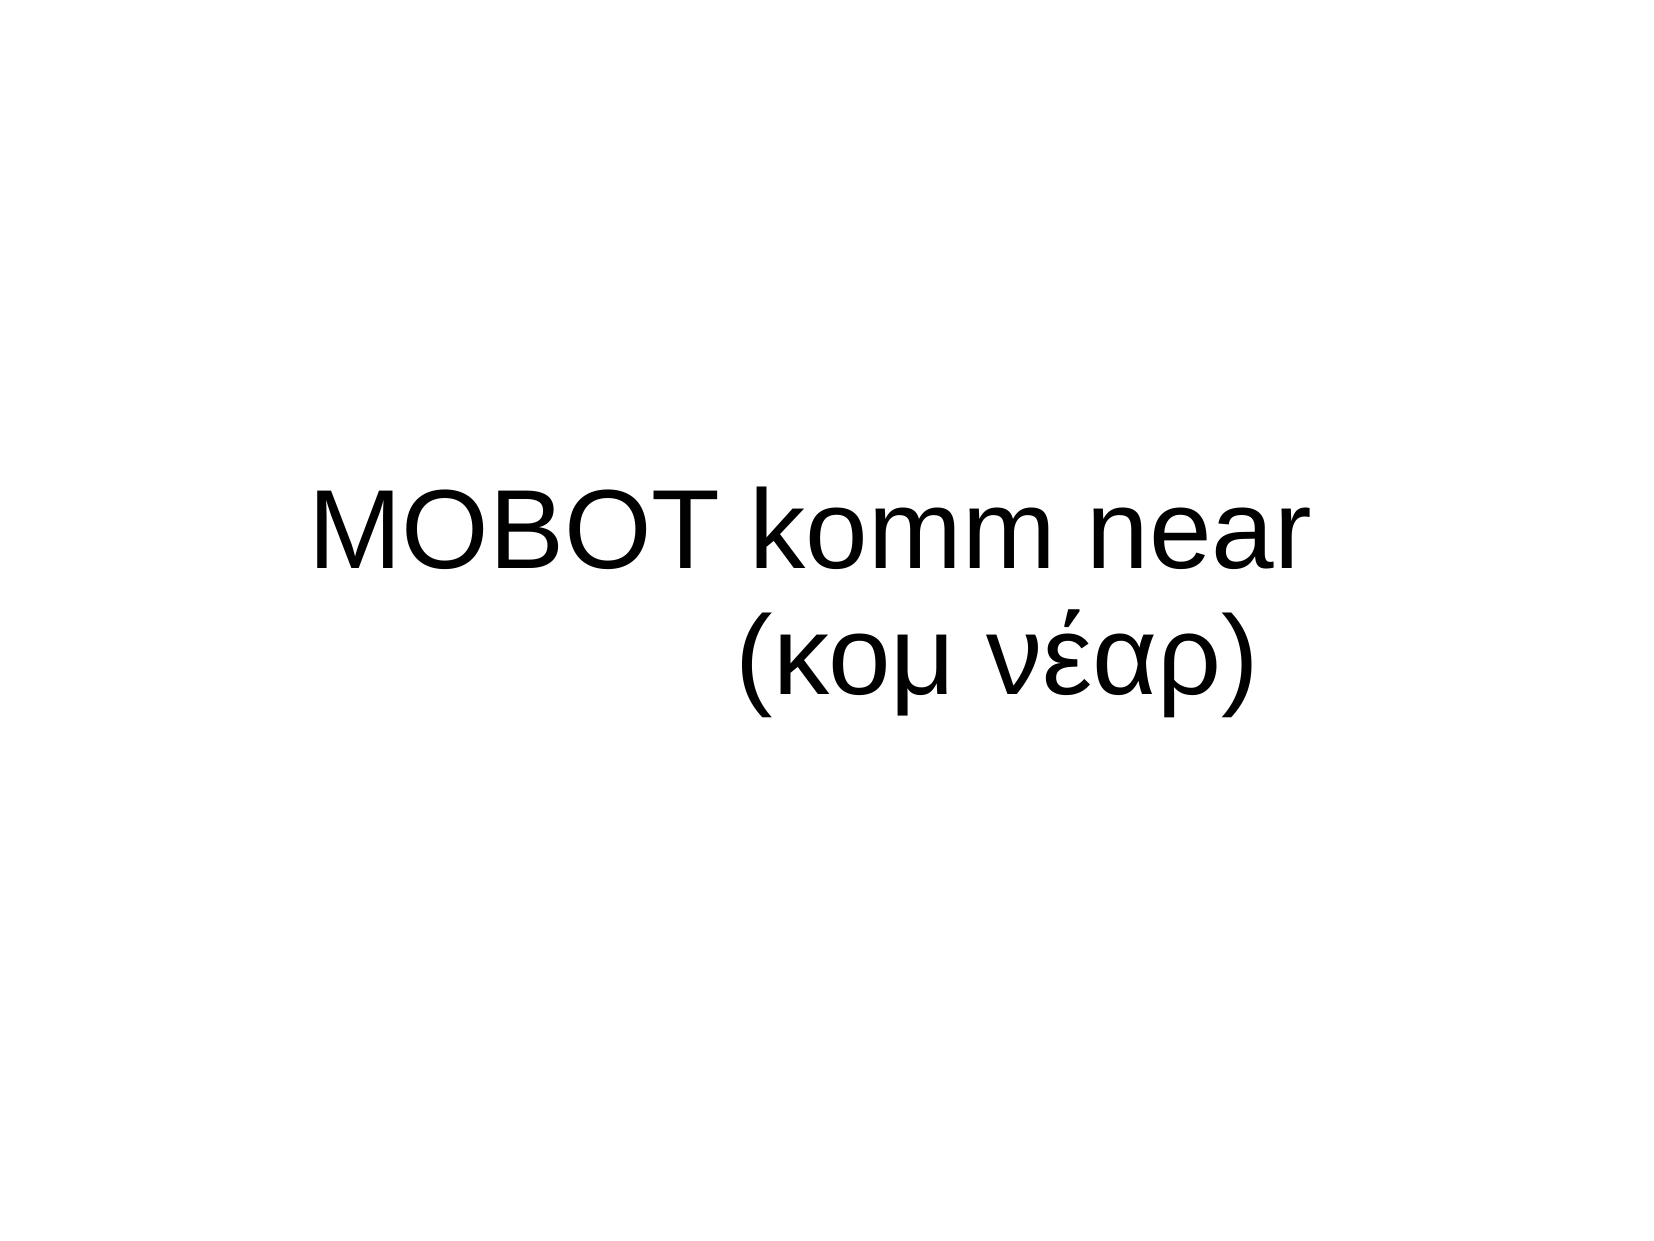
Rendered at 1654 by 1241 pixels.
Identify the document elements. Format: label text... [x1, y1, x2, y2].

subtitle MOBOT komm near (κομ νέαρ) [82, 75, 1538, 1111]
